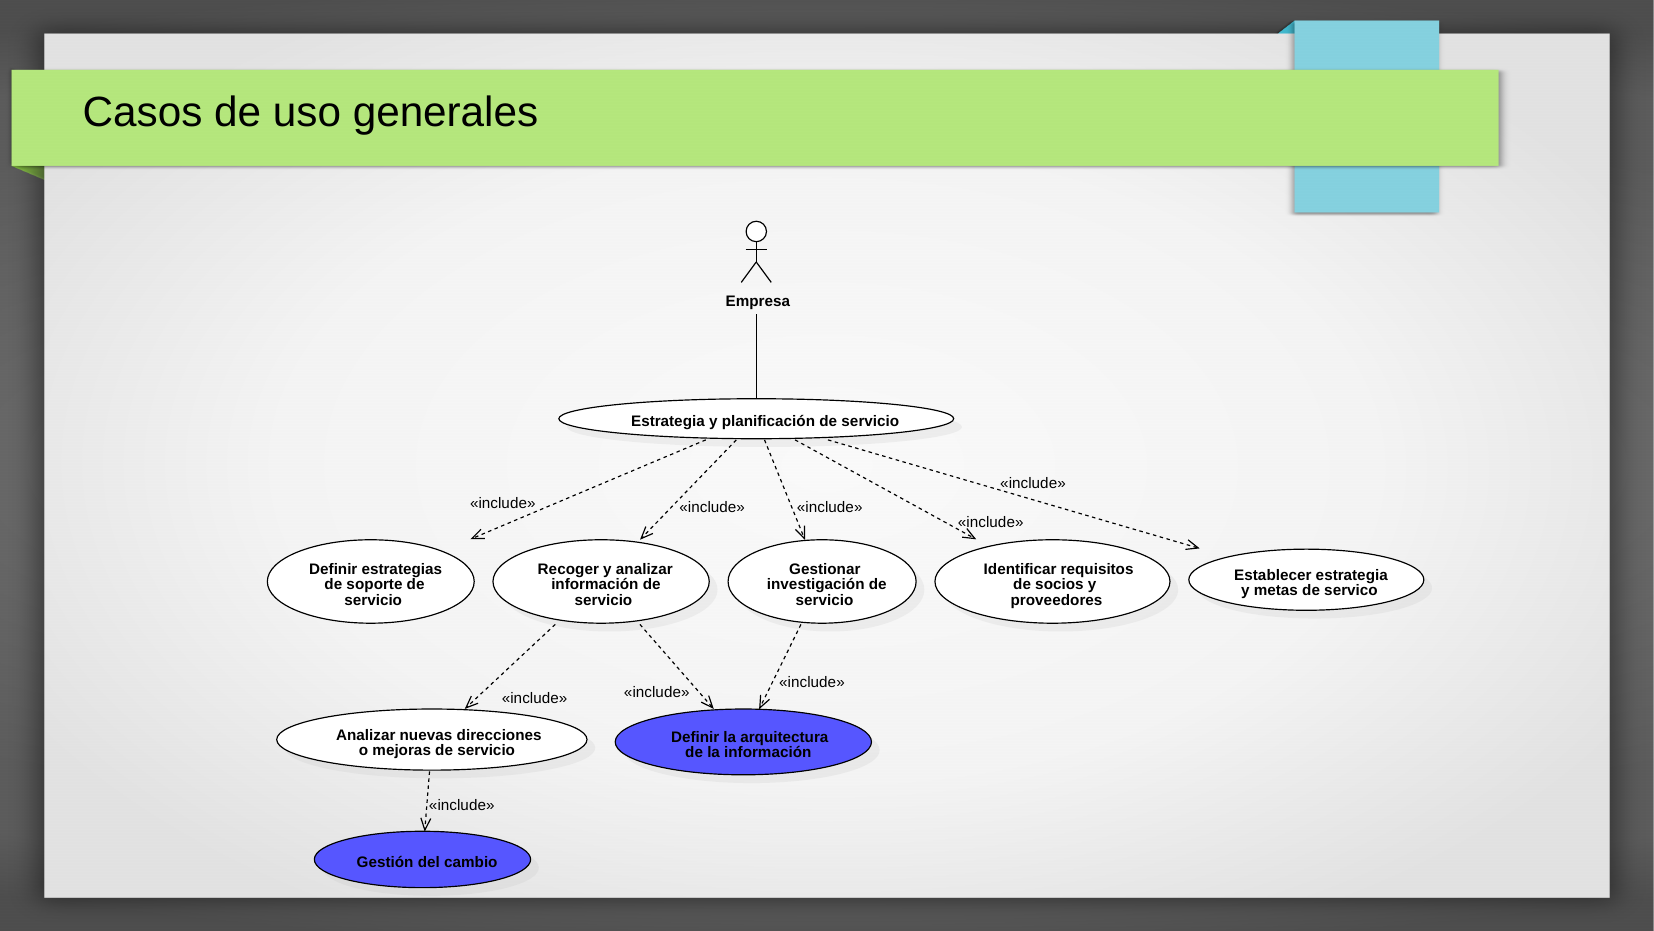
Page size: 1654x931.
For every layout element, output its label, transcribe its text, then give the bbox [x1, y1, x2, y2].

picture [0, 0, 1654, 931]
title Casos de uso generales [82, 35, 1235, 189]
